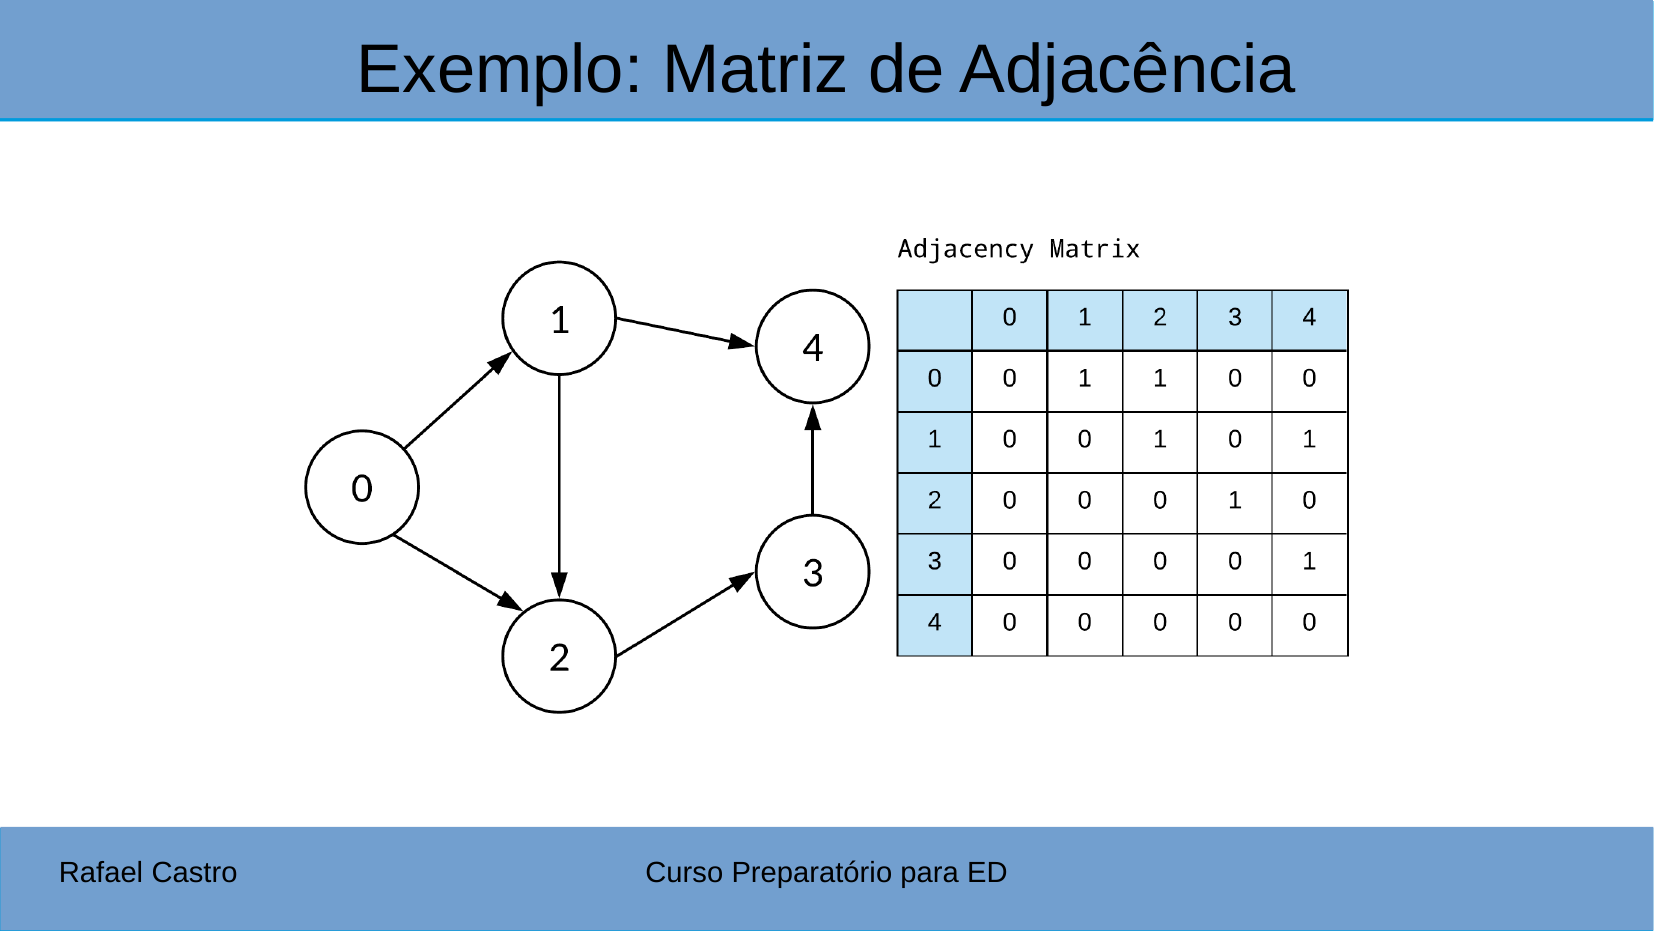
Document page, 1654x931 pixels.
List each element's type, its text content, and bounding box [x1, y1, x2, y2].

picture [249, 177, 1404, 768]
title Exemplo: Matriz de Adjacência [59, 29, 1595, 108]
